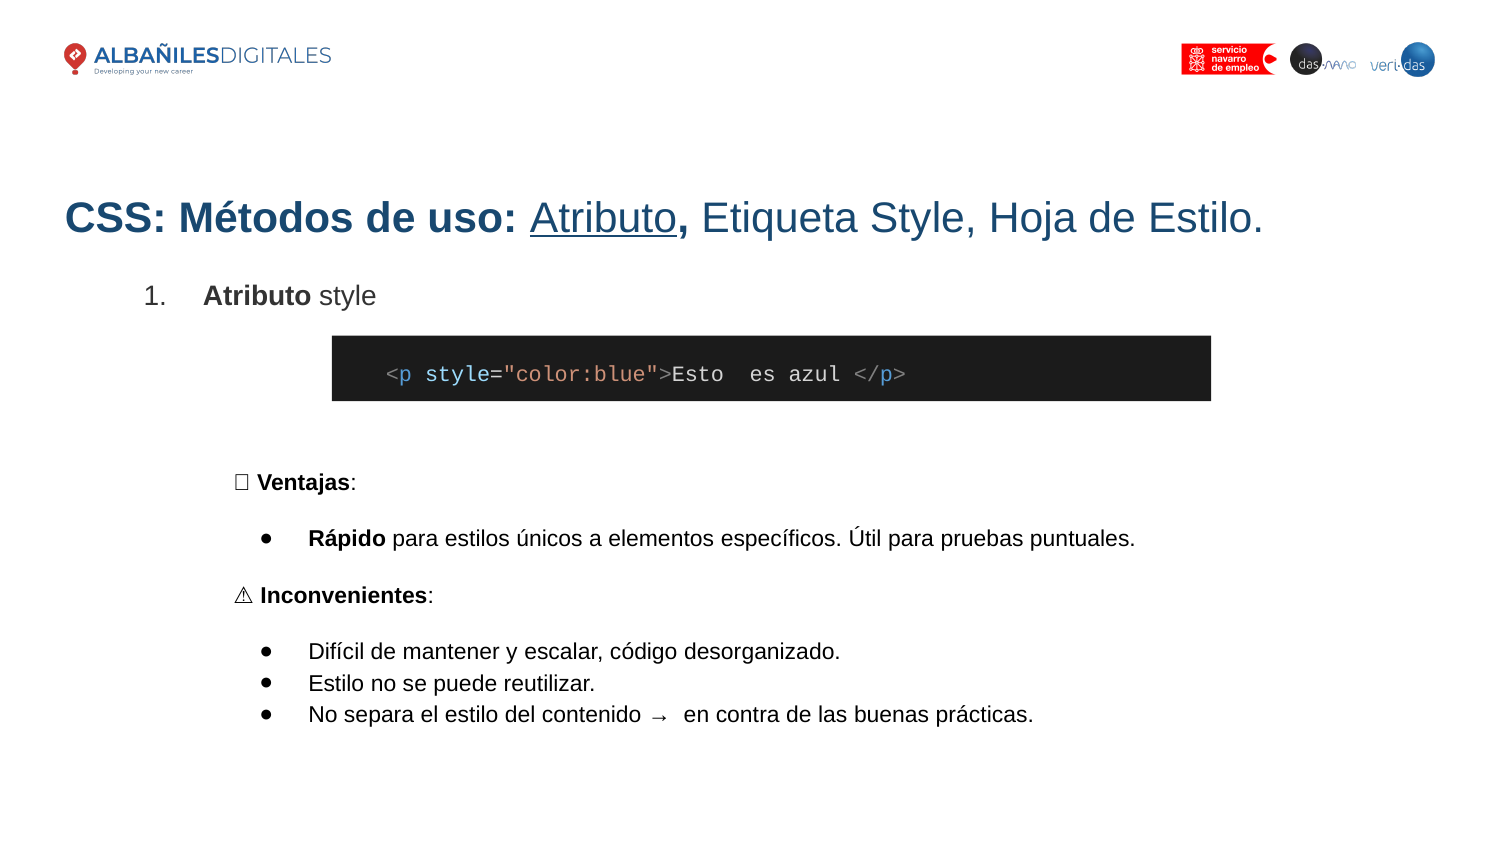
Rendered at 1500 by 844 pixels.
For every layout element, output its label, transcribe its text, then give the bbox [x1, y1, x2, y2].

text_box CSS: Métodos de uso: Atributo, Etiqueta Style, Hoja de Estilo. [64, 179, 1392, 241]
picture [64, 43, 332, 75]
text_box Atributo style [105, 262, 1291, 327]
text_box <p style="color:blue">Esto es azul </p> [331, 335, 1212, 402]
picture [1370, 42, 1435, 77]
text_box ✅ Ventajas: Rápido para estilos únicos a elementos específicos. Útil para pruebas puntuales. ⚠️ Inconvenientes: Difícil de mantener y escalar, código desorganizado. Estilo no se puede reutilizar. No separa el estilo del contenido → en contra de las buenas prácticas. [218, 452, 1435, 813]
picture [1181, 43, 1277, 75]
picture [1290, 43, 1356, 75]
